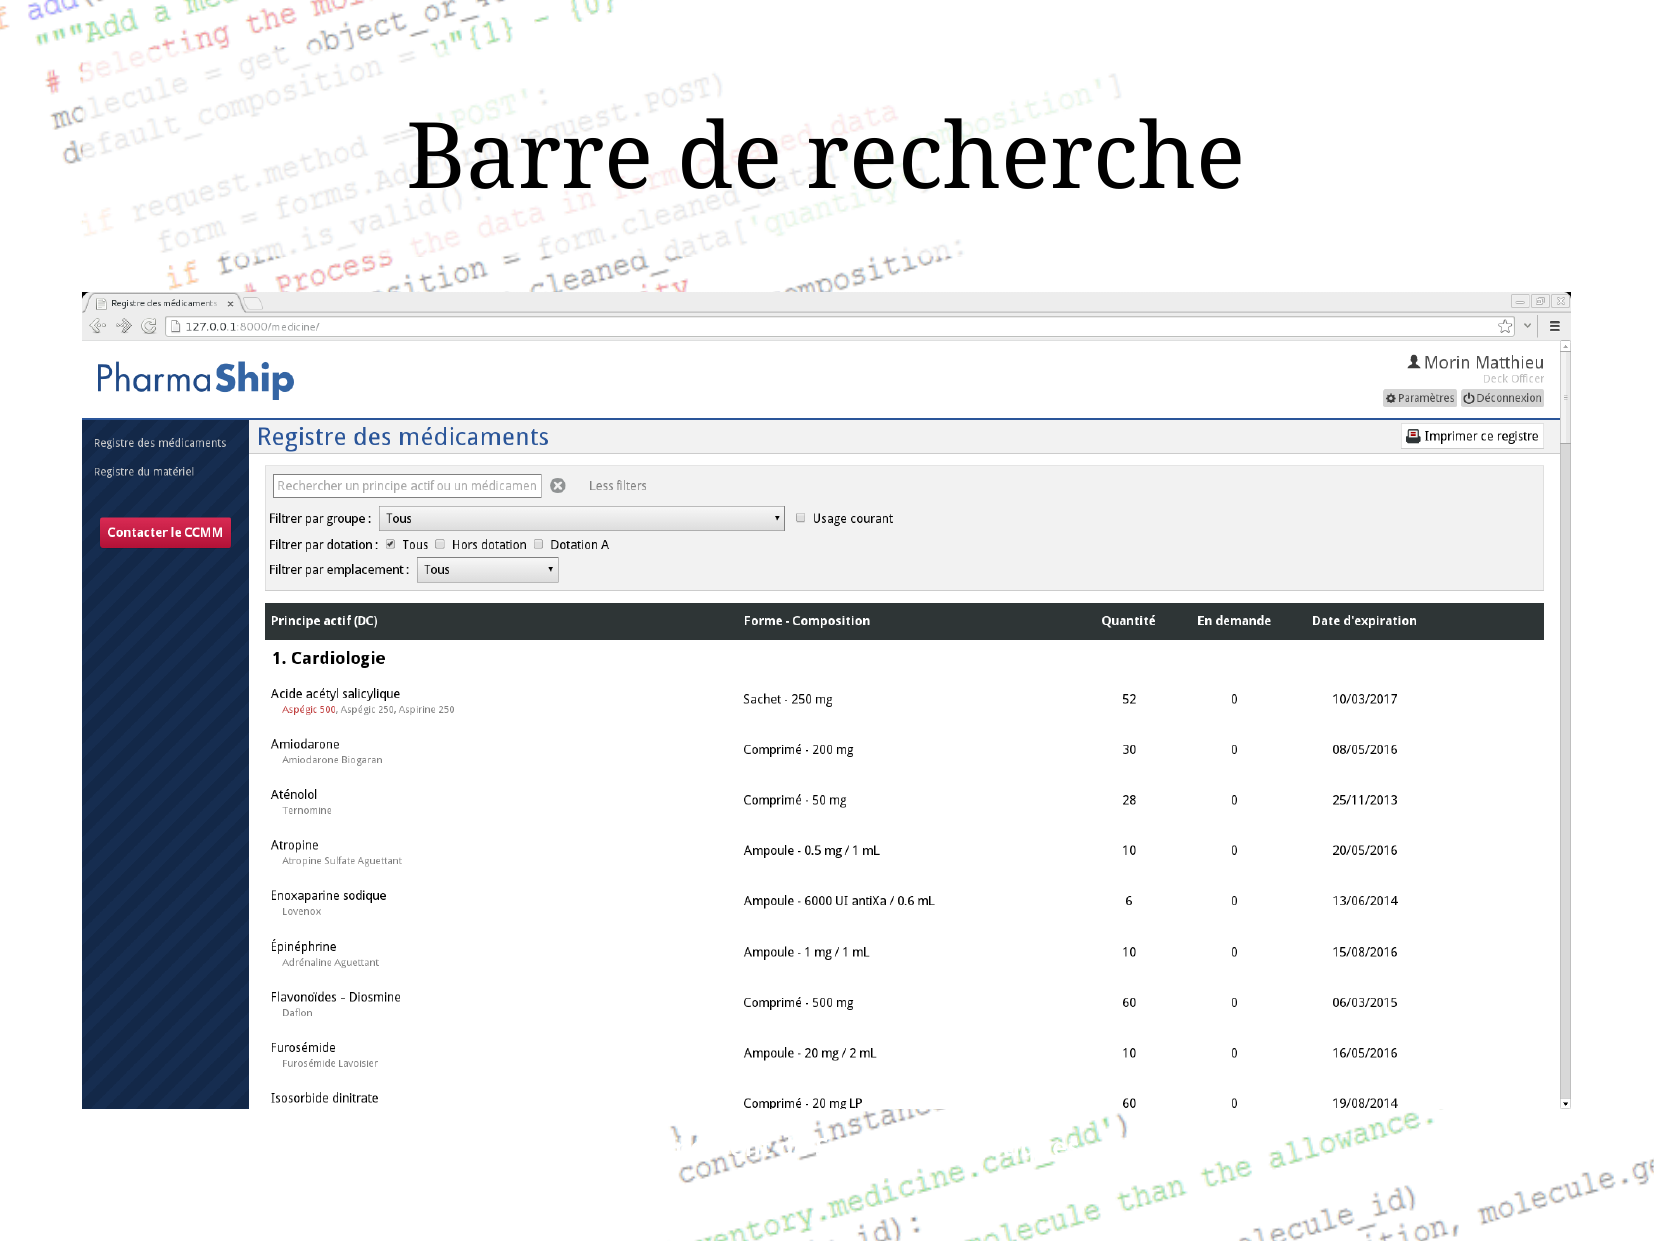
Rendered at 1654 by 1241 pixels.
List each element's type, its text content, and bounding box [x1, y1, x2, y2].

picture [0, 0, 1654, 1241]
title Barre de recherche [82, 49, 1571, 257]
